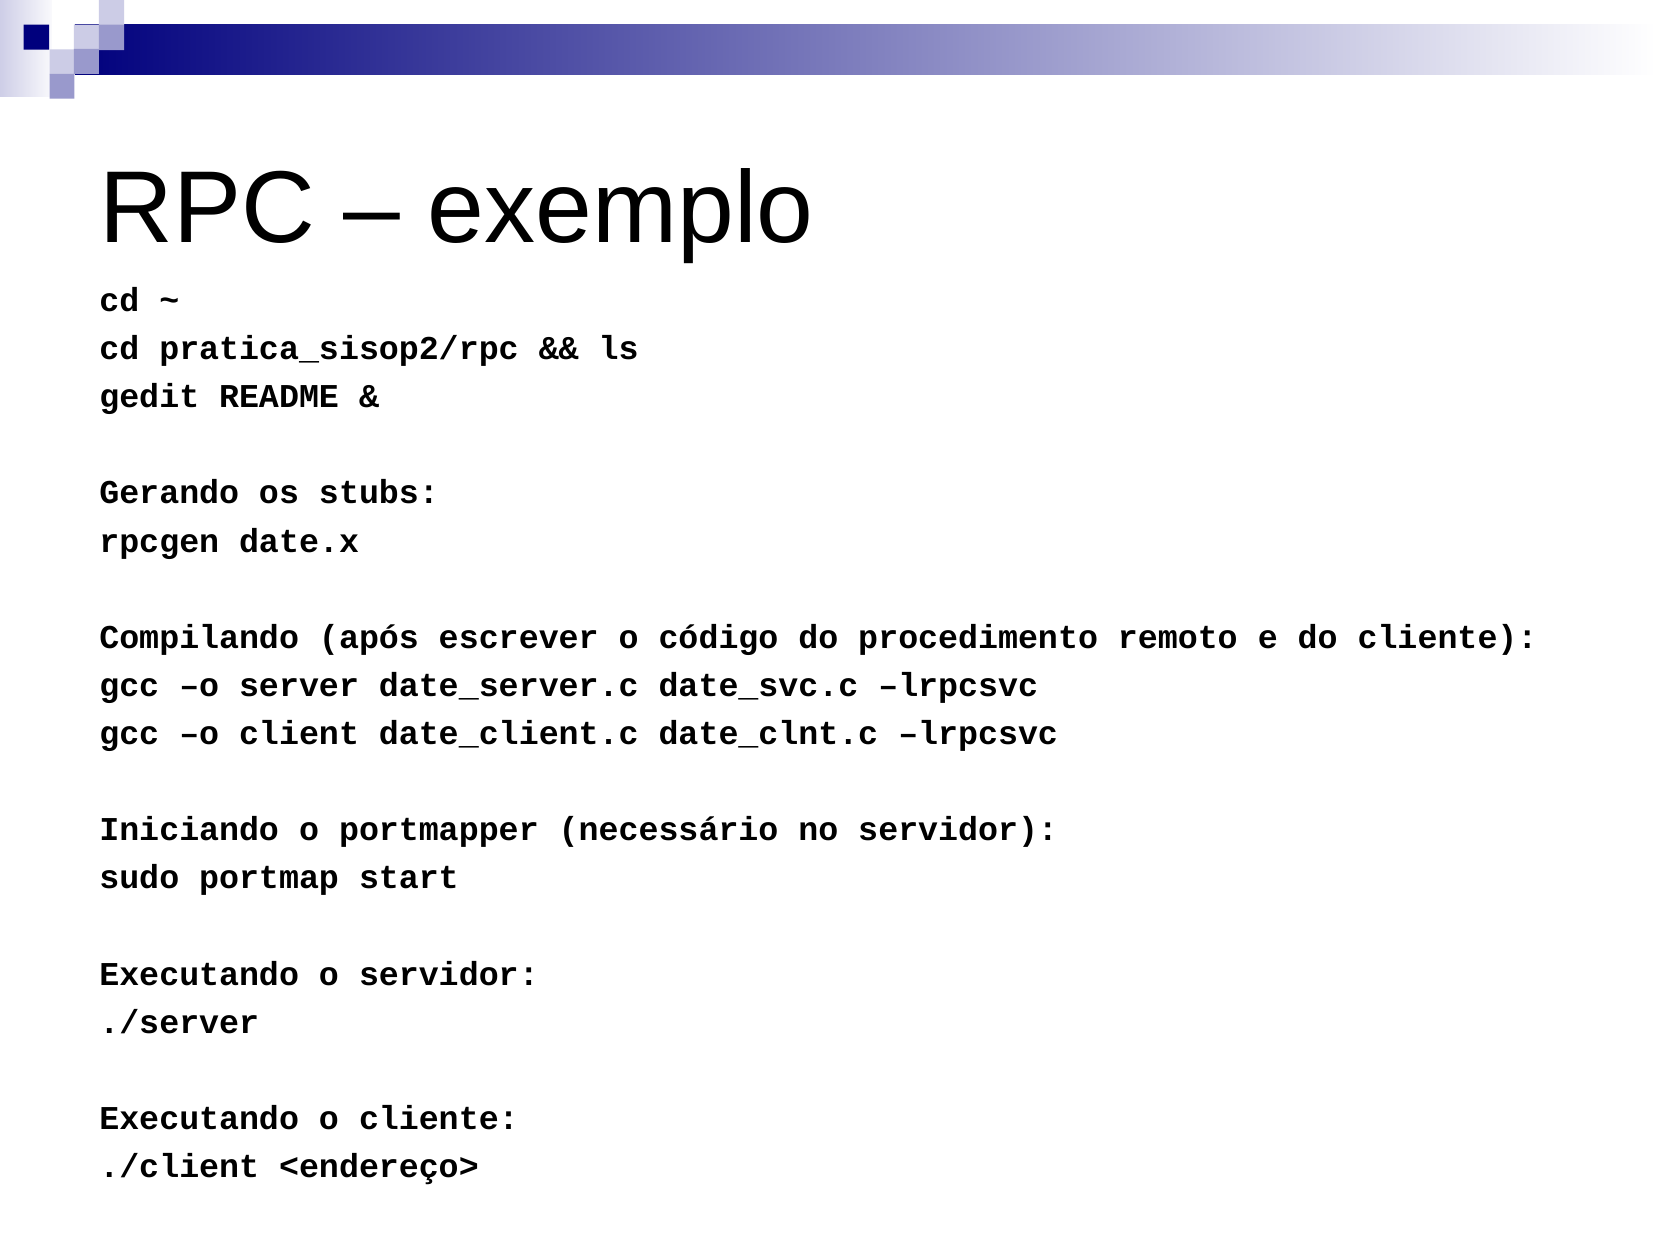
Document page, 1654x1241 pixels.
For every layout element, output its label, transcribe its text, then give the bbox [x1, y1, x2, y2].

title RPC – exemplo [82, 82, 1572, 275]
list cd ~ cd pratica_sisop2/rpc && ls gedit README & Gerando os stubs: rpcgen date.x Compilando (após escrever o código do procedimento remoto e do cliente): gcc –o server date_server.c date_svc.c –lrpcsvc gcc –o client date_client.c date_clnt.c –lrpcsvc Iniciando o portmapper (necessário no servidor): sudo portmap start Executando o servidor: ./server Executando o cliente: ./client <endereço> [82, 275, 1572, 1241]
